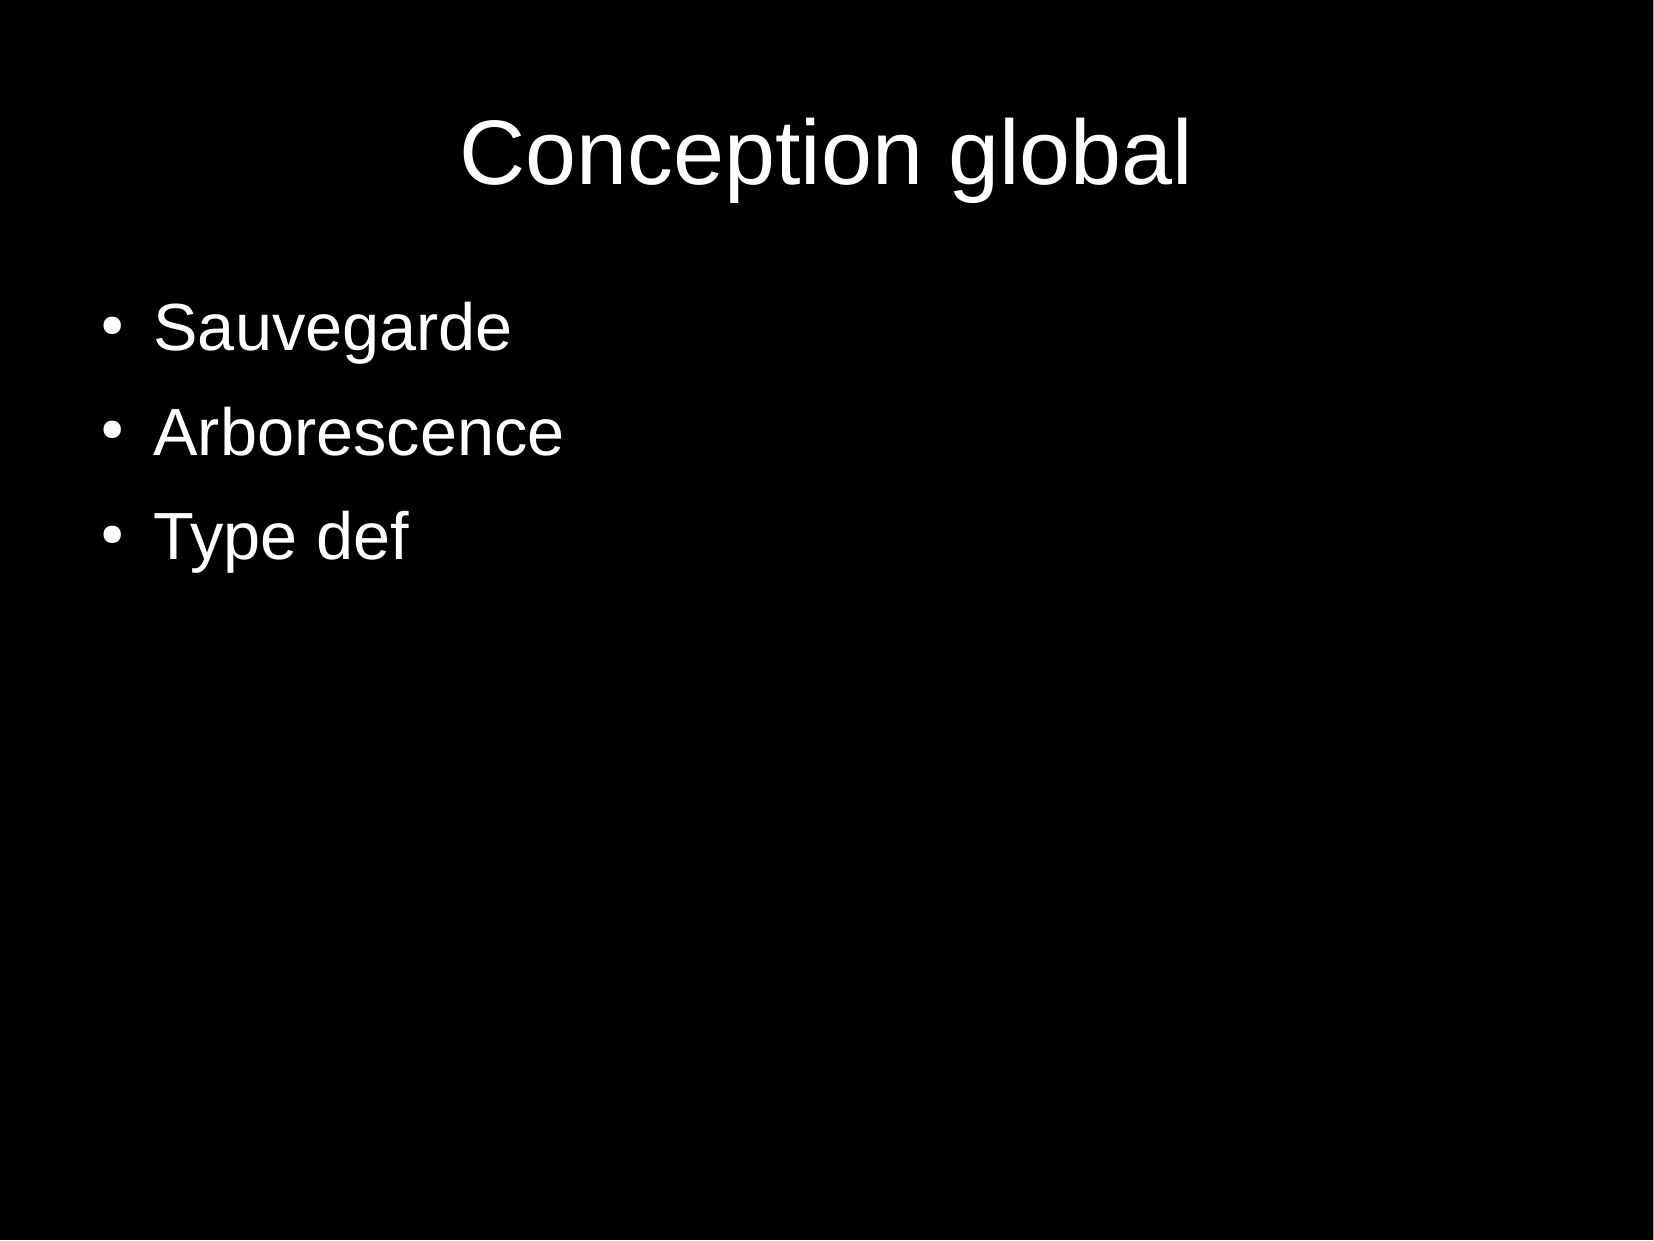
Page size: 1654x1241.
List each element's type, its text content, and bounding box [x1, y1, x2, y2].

list Sauvegarde Arborescence Type def [82, 290, 1571, 1109]
title Conception global [82, 49, 1571, 257]
